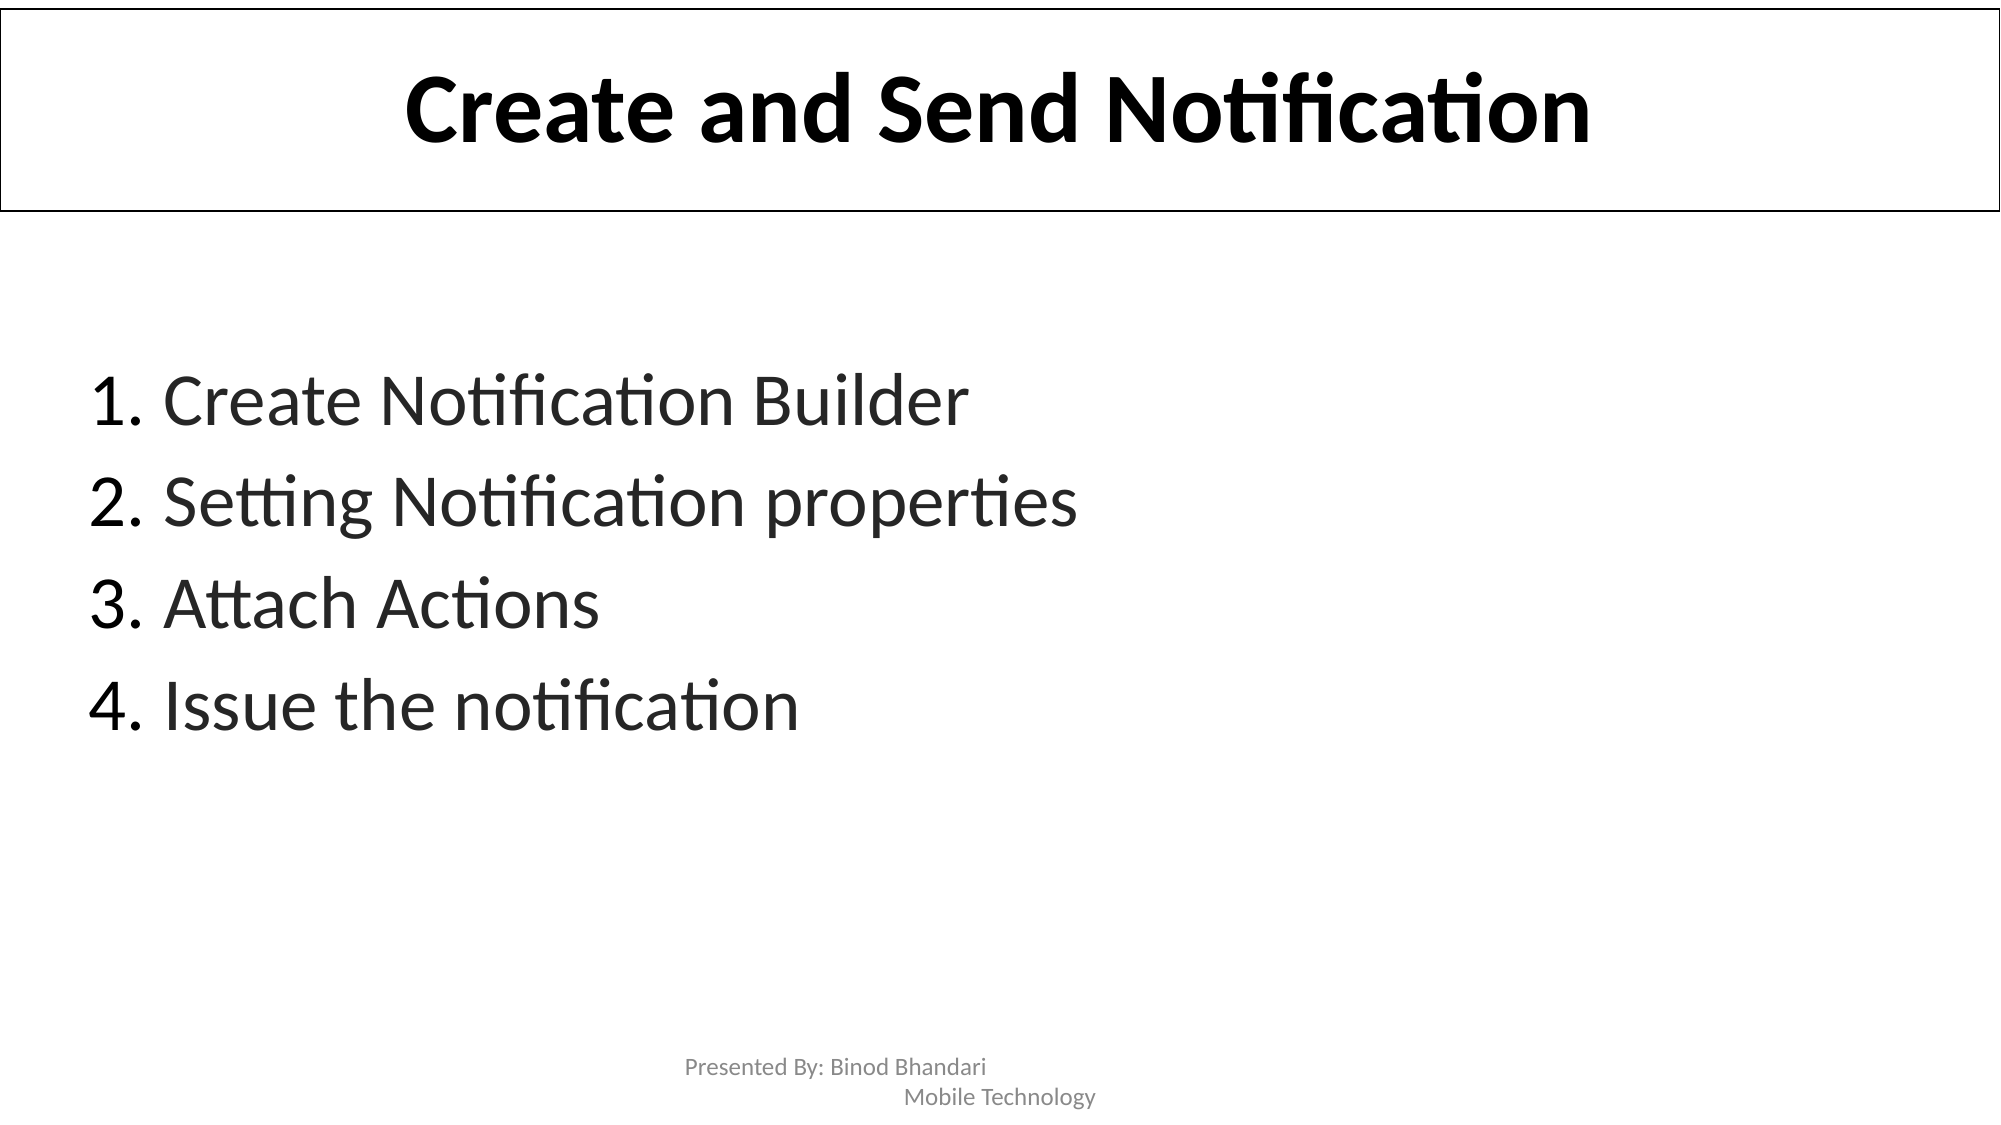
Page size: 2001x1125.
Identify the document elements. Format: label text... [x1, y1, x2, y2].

text_box Presented By: Binod Bhandari Mobile Technology [662, 1042, 1338, 1103]
subtitle Create Notification Builder Setting Notification properties Attach Actions Issue the notification [73, 277, 1953, 1022]
title Create and Send Notification [0, 9, 2000, 212]
